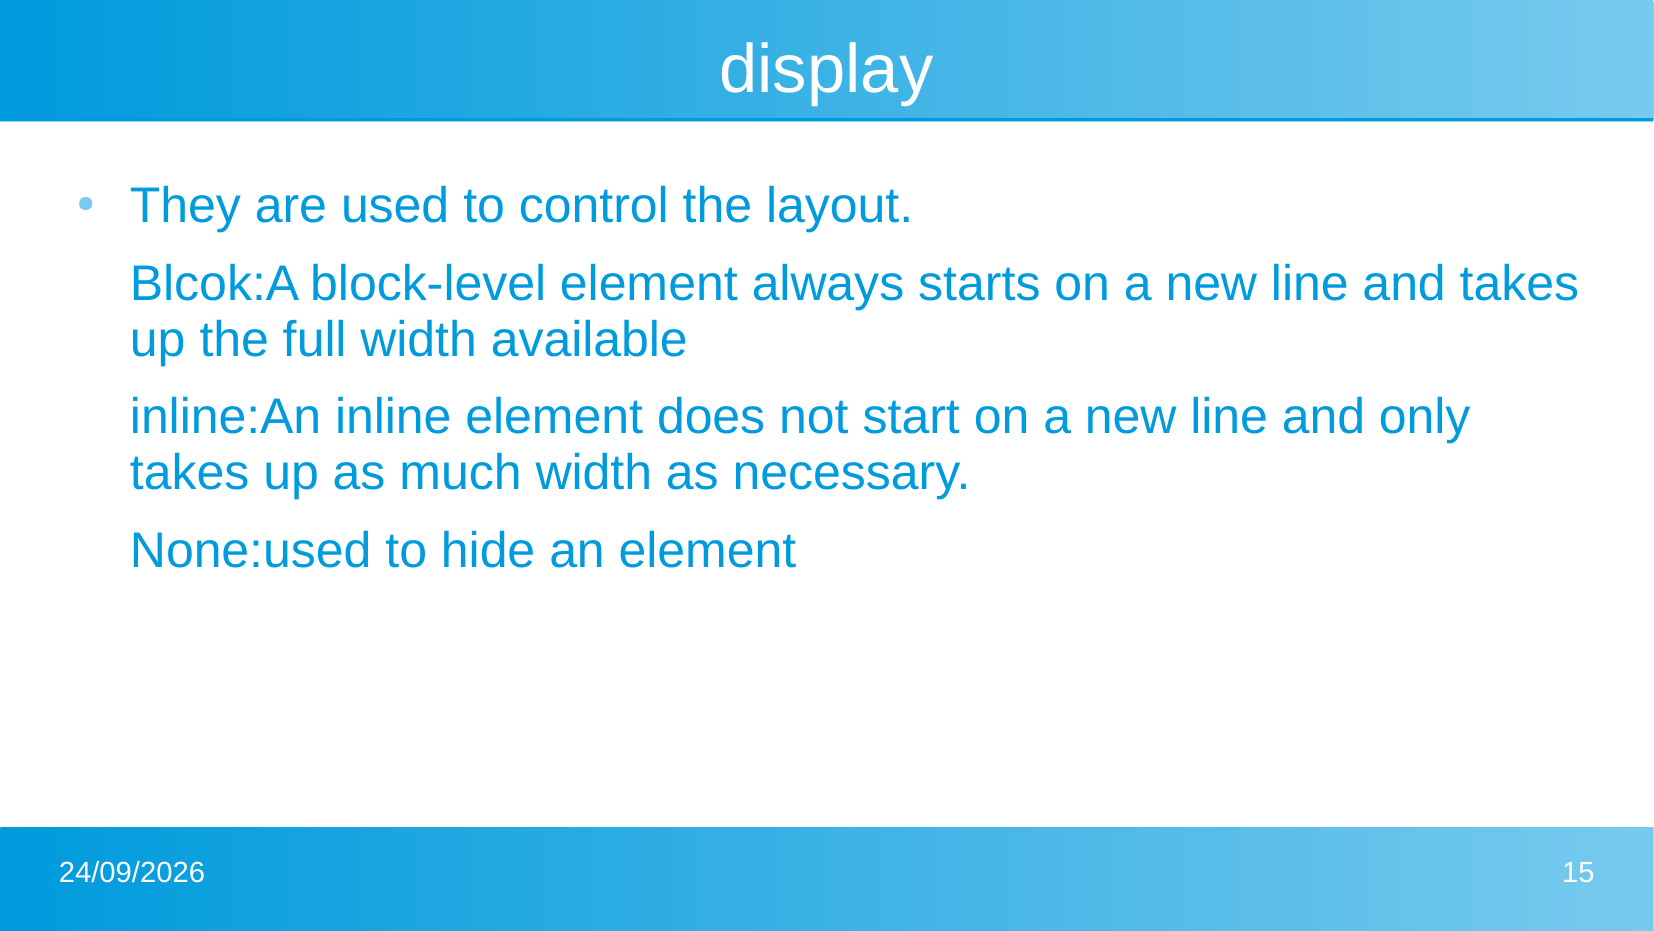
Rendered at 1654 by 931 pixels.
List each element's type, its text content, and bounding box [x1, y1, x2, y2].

title display [59, 29, 1595, 108]
list They are used to control the layout. Blcok:A block-level element always starts on a new line and takes up the full width available inline:An inline element does not start on a new line and only takes up as much width as necessary. None:used to hide an element [59, 177, 1595, 768]
